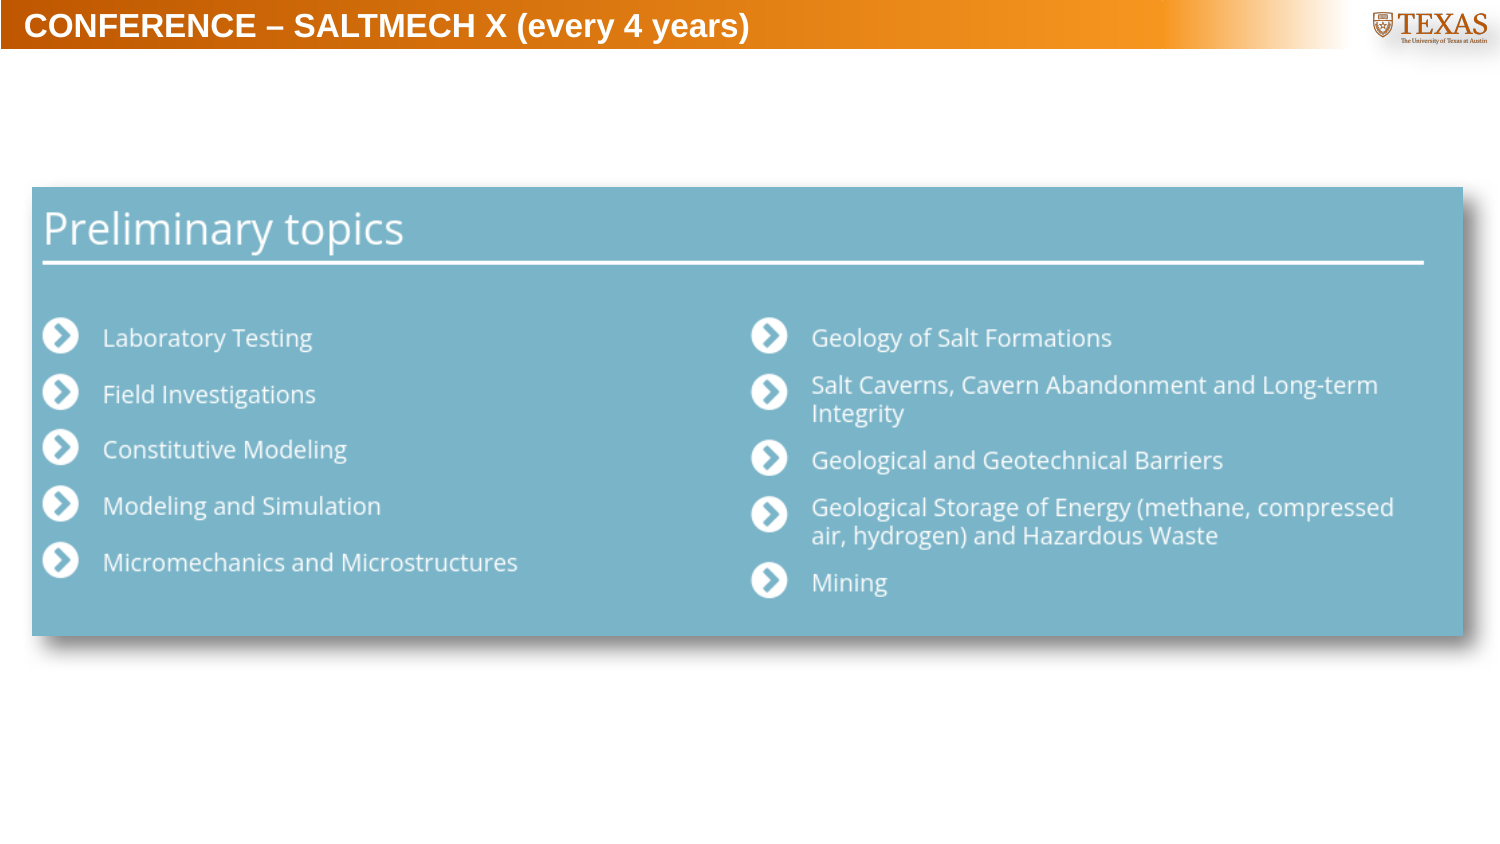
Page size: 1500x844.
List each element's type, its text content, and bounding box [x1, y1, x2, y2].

title CONFERENCE – SALTMECH X (every 4 years) [23, 7, 1349, 46]
picture [1348, 0, 1500, 68]
picture [32, 187, 1463, 636]
